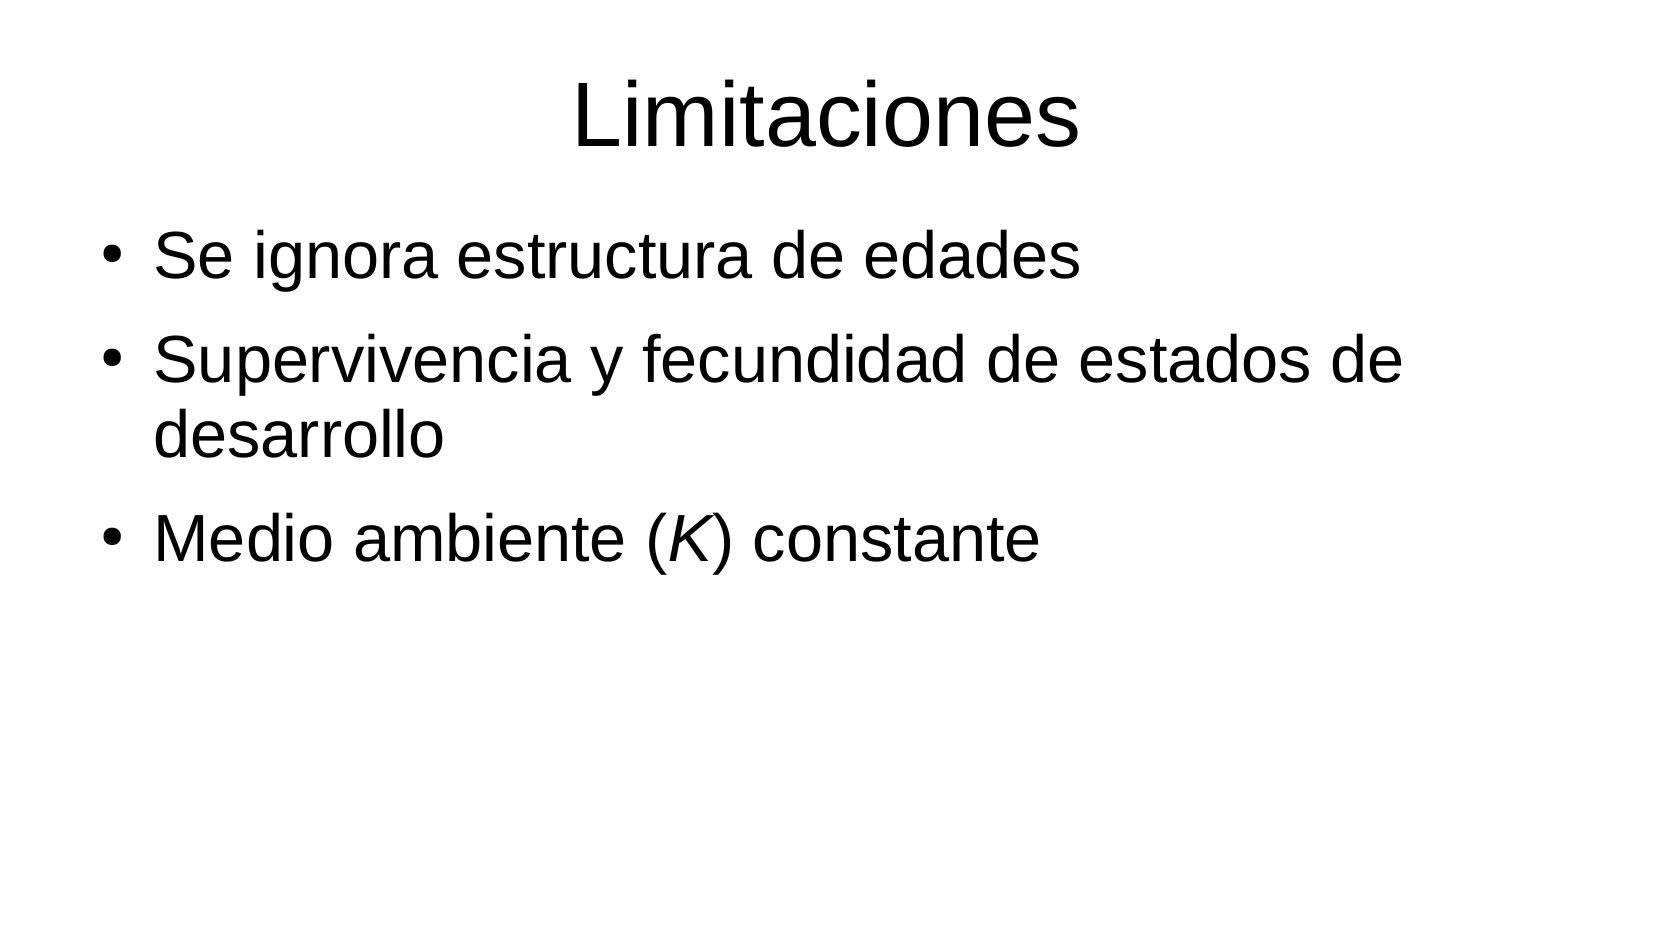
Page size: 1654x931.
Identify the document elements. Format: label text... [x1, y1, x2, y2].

list Se ignora estructura de edades Supervivencia y fecundidad de estados de desarrollo Medio ambiente (K) constante [82, 217, 1571, 758]
title Limitaciones [82, 37, 1571, 193]
